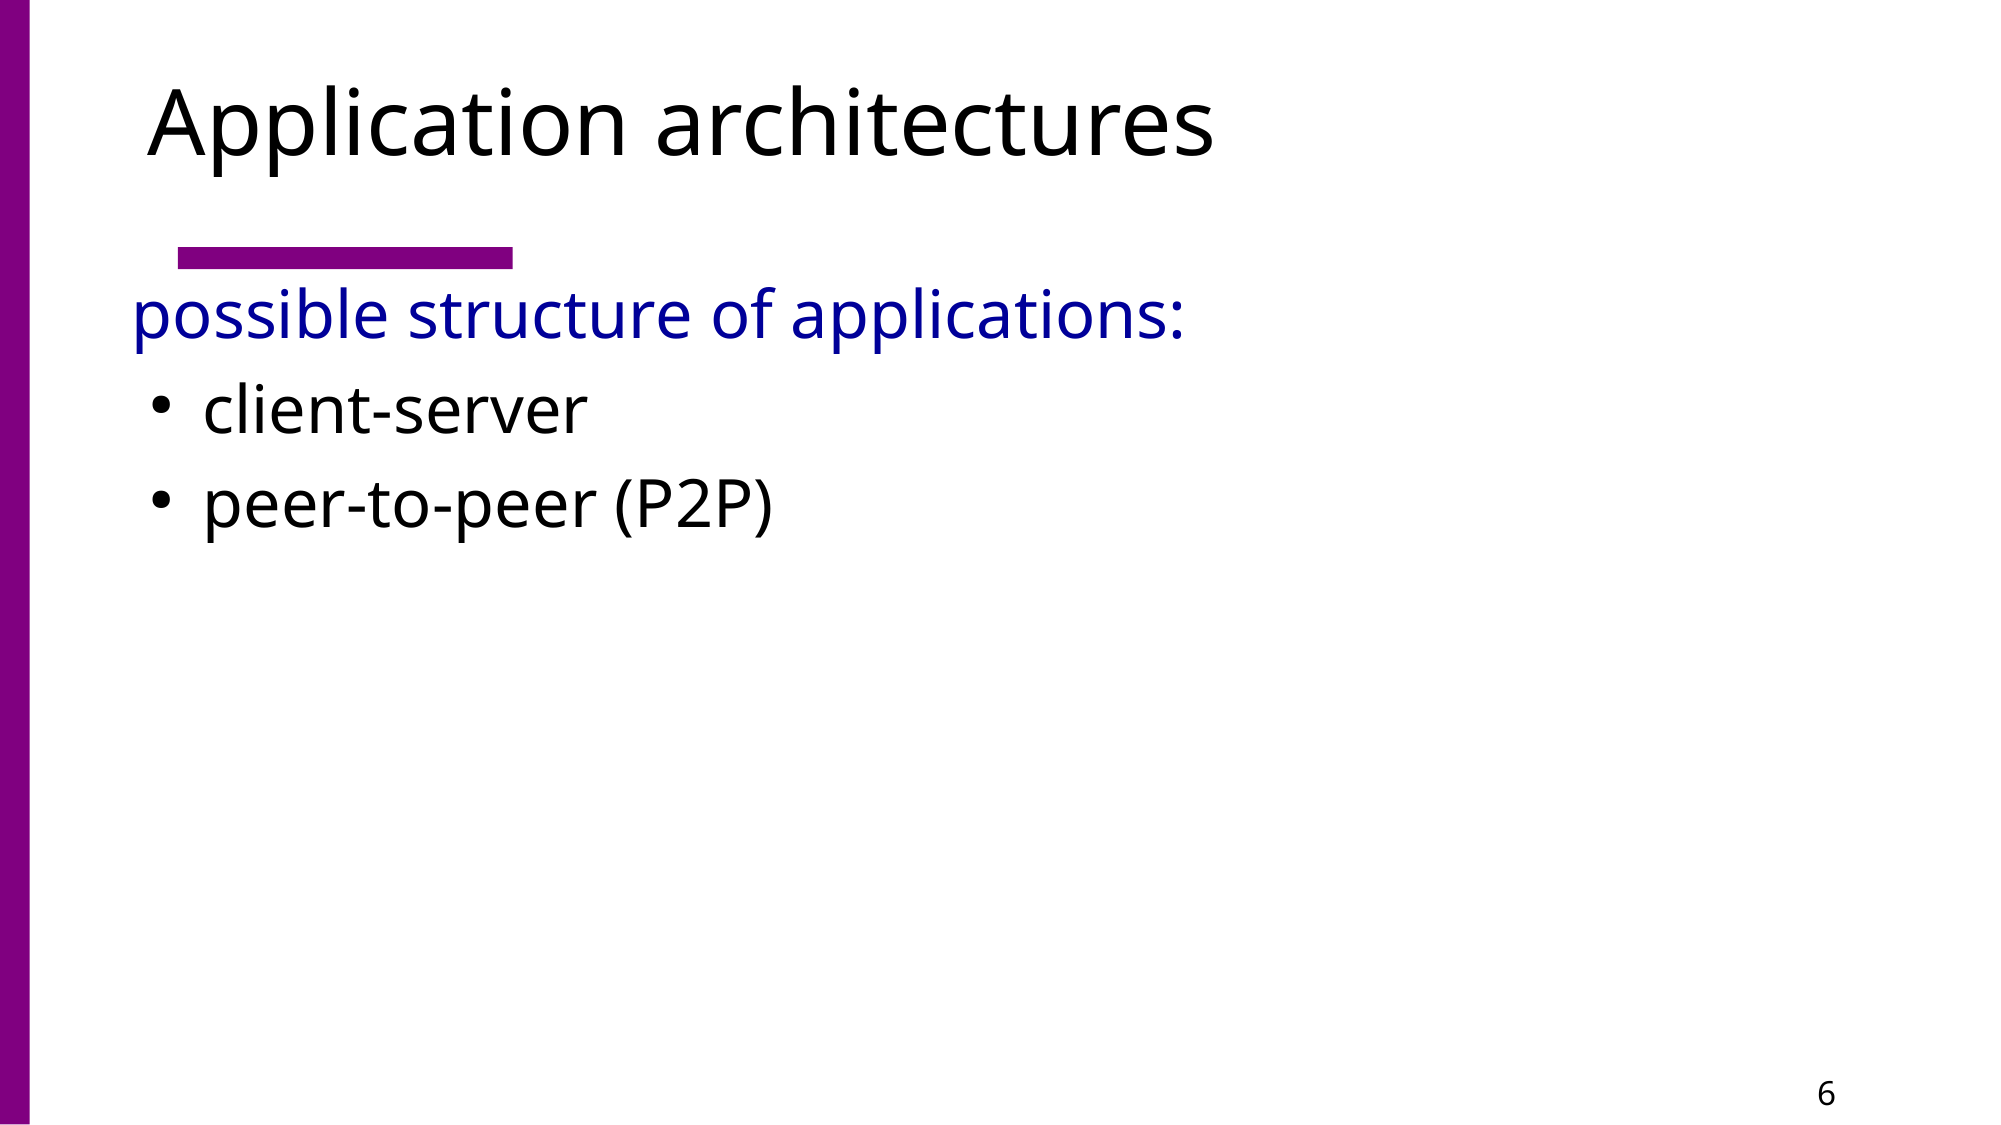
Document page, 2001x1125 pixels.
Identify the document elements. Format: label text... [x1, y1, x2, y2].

list possible structure of applications: client-server peer-to-peer (P2P) [116, 264, 1817, 1027]
title Application architectures [97, 34, 1798, 204]
